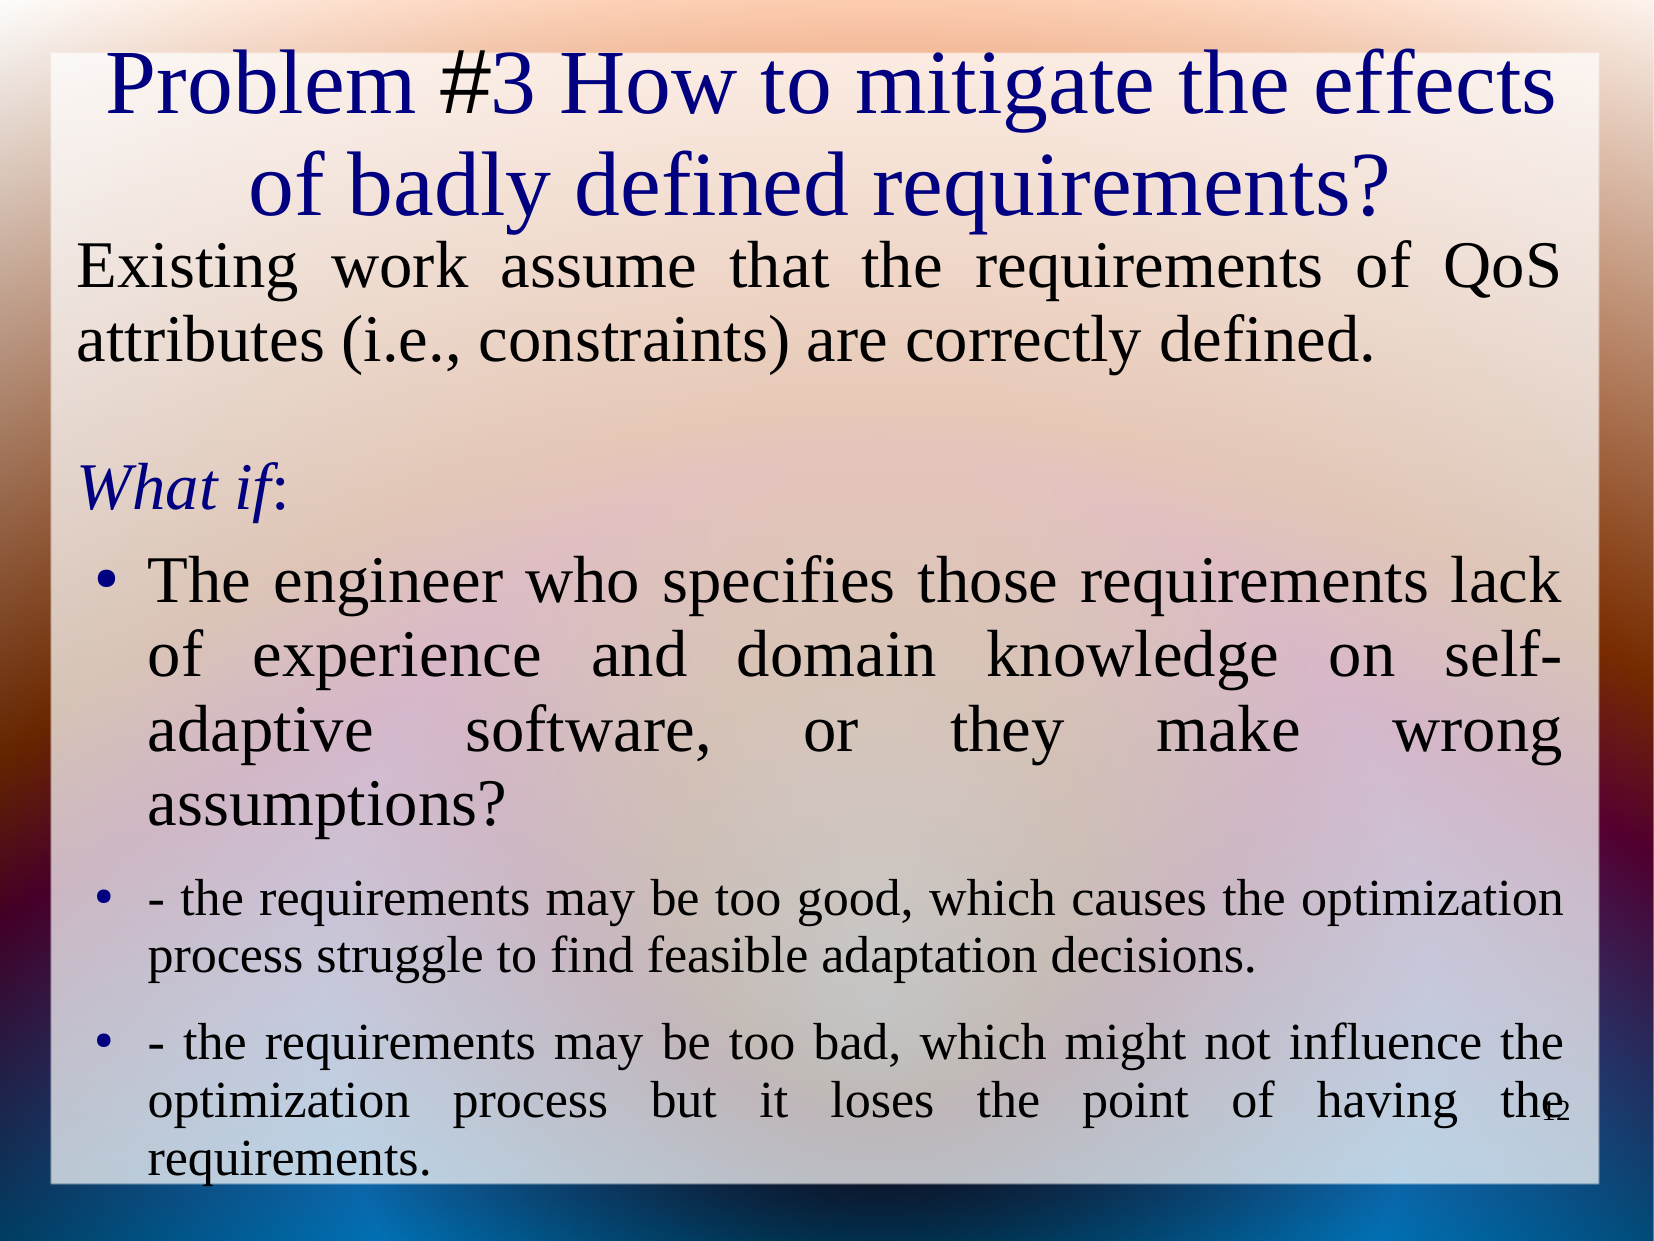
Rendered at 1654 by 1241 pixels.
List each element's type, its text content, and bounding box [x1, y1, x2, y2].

text_box Existing work assume that the requirements of QoS attributes (i.e., constraints) are correctly defined. What if: [76, 189, 1565, 543]
list The engineer who specifies those requirements lack of experience and domain knowledge on self-adaptive software, or they make wrong assumptions? - the requirements may be too good, which causes the optimization process struggle to find feasible adaptation decisions. - the requirements may be too bad, which might not influence the optimization process but it loses the point of having the requirements. [76, 543, 1565, 1241]
title Problem #3 How to mitigate the effects of badly defined requirements? [88, 29, 1577, 237]
picture [0, 0, 1654, 1241]
